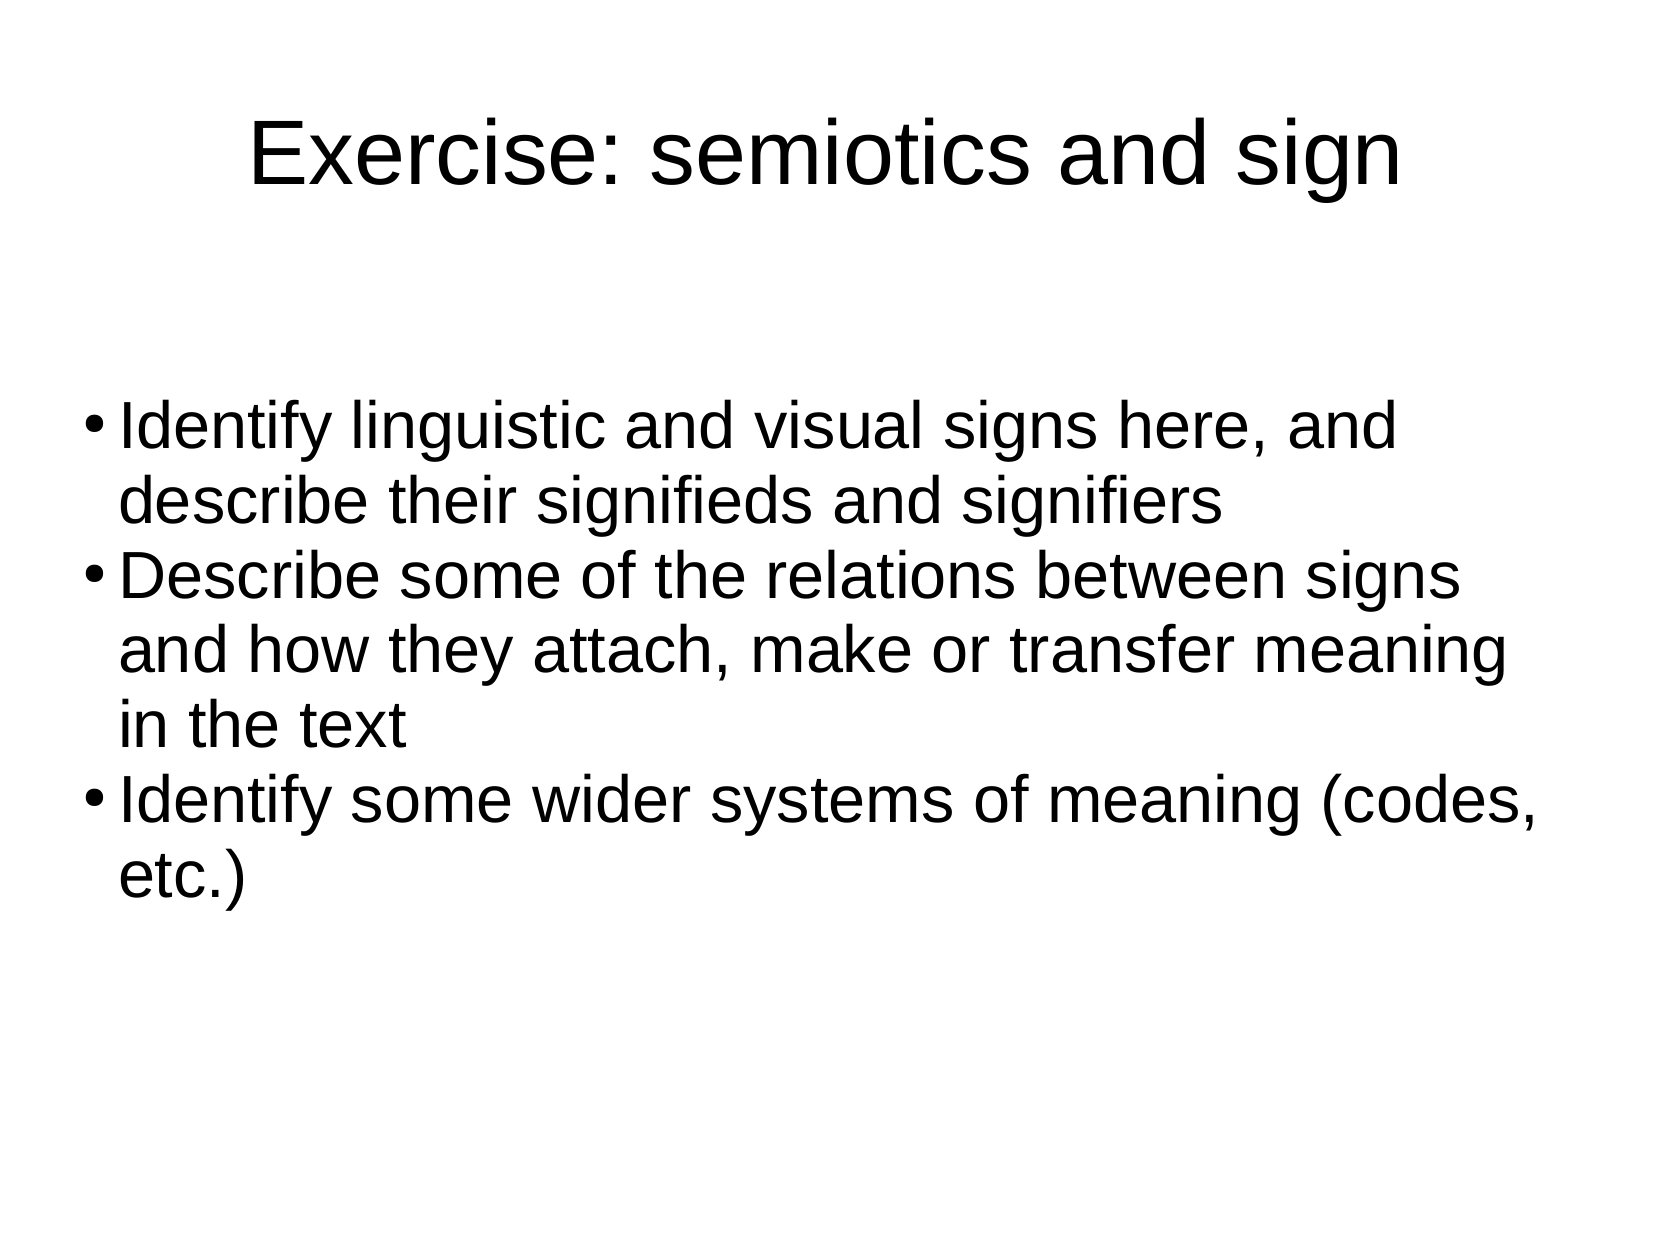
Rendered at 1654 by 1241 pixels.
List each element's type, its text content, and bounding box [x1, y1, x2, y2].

subtitle Identify linguistic and visual signs here, and describe their signifieds and signifiers Describe some of the relations between signs and how they attach, make or transfer meaning in the text Identify some wider systems of meaning (codes, etc.) [82, 290, 1571, 1010]
title Exercise: semiotics and sign [82, 49, 1571, 257]
